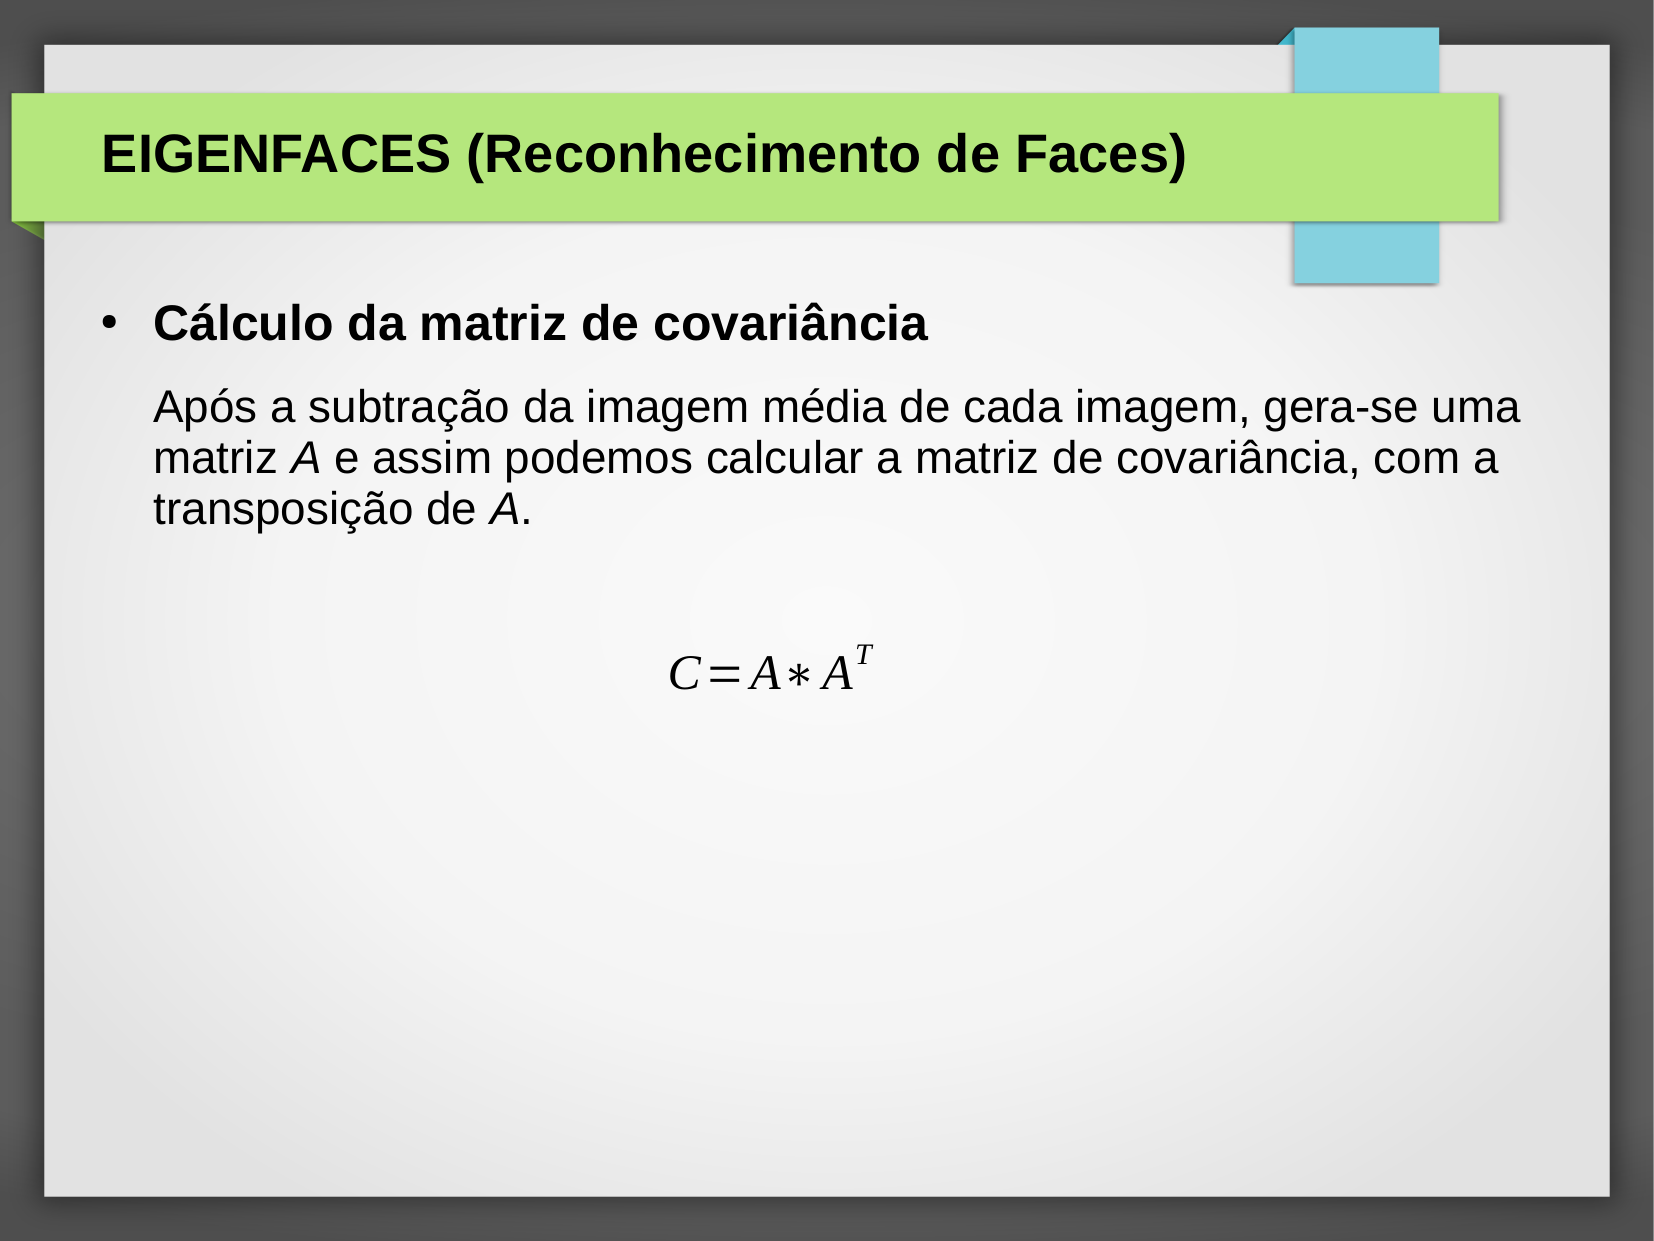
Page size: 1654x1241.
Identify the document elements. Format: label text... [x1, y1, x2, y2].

title EIGENFACES (Reconhecimento de Faces) [82, 94, 1264, 213]
chart [661, 637, 882, 701]
list Cálculo da matriz de covariância Após a subtração da imagem média de cada imagem, gera-se uma matriz A e assim podemos calcular a matriz de covariância, com a transposição de A. [82, 295, 1571, 1015]
picture [0, 0, 1654, 1241]
